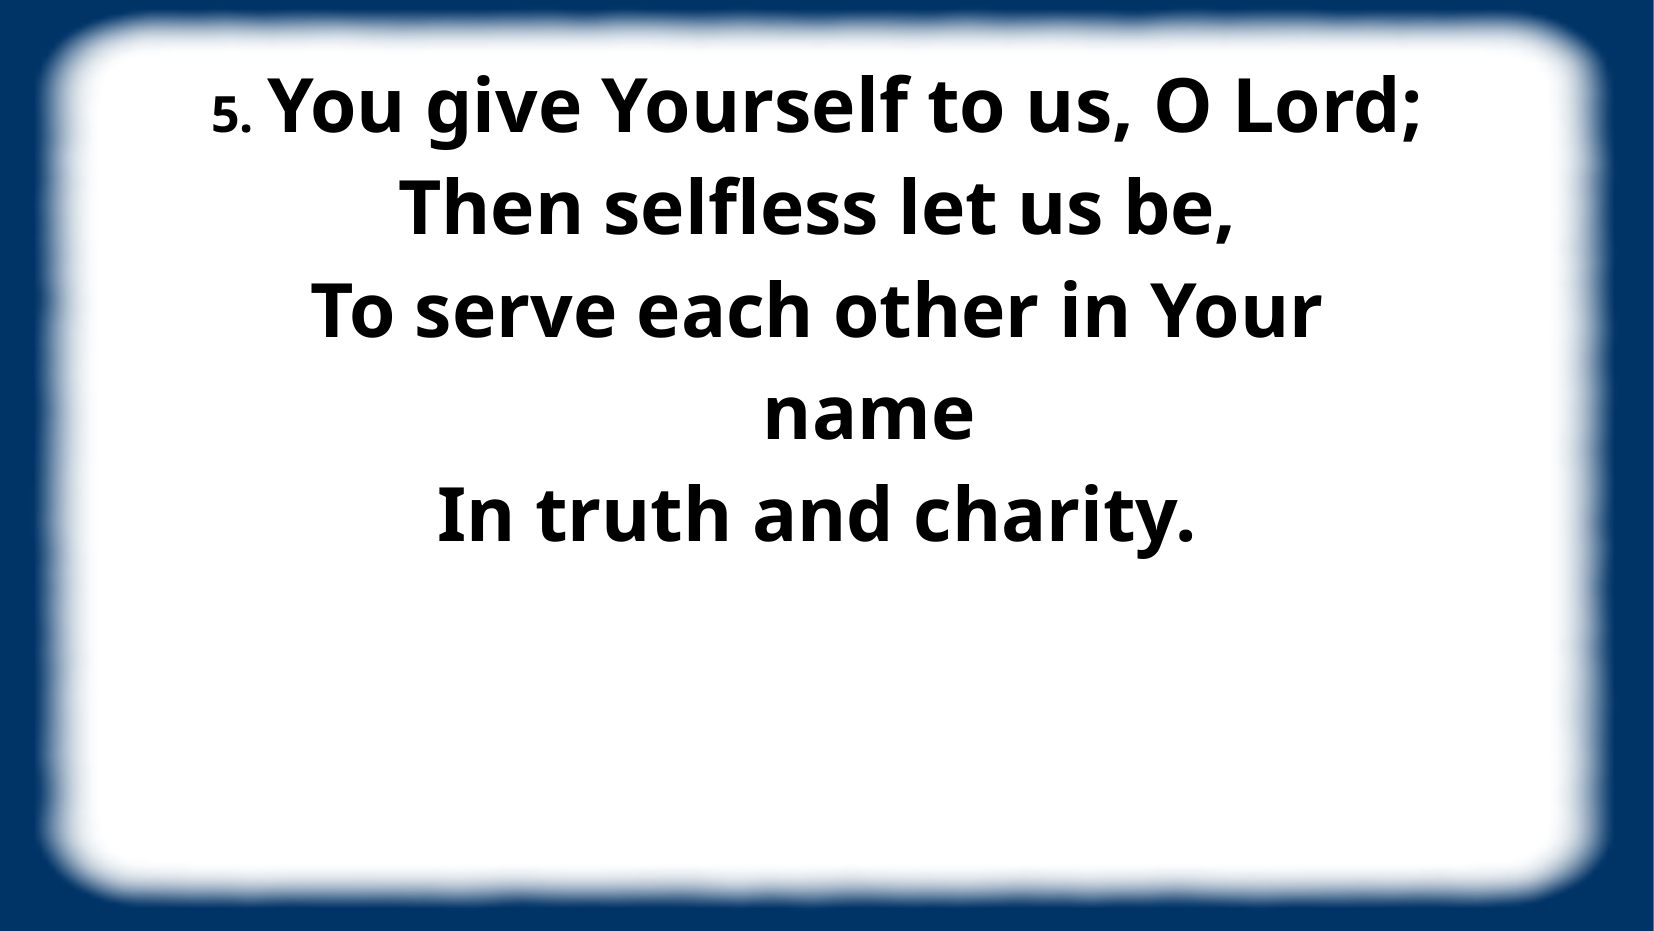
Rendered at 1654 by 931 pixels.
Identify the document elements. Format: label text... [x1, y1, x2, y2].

picture [0, 0, 1654, 931]
text_box 5. You give Yourself to us, O Lord; Then selfless let us be, To serve each other in Your name In truth and charity. [195, 45, 1441, 460]
